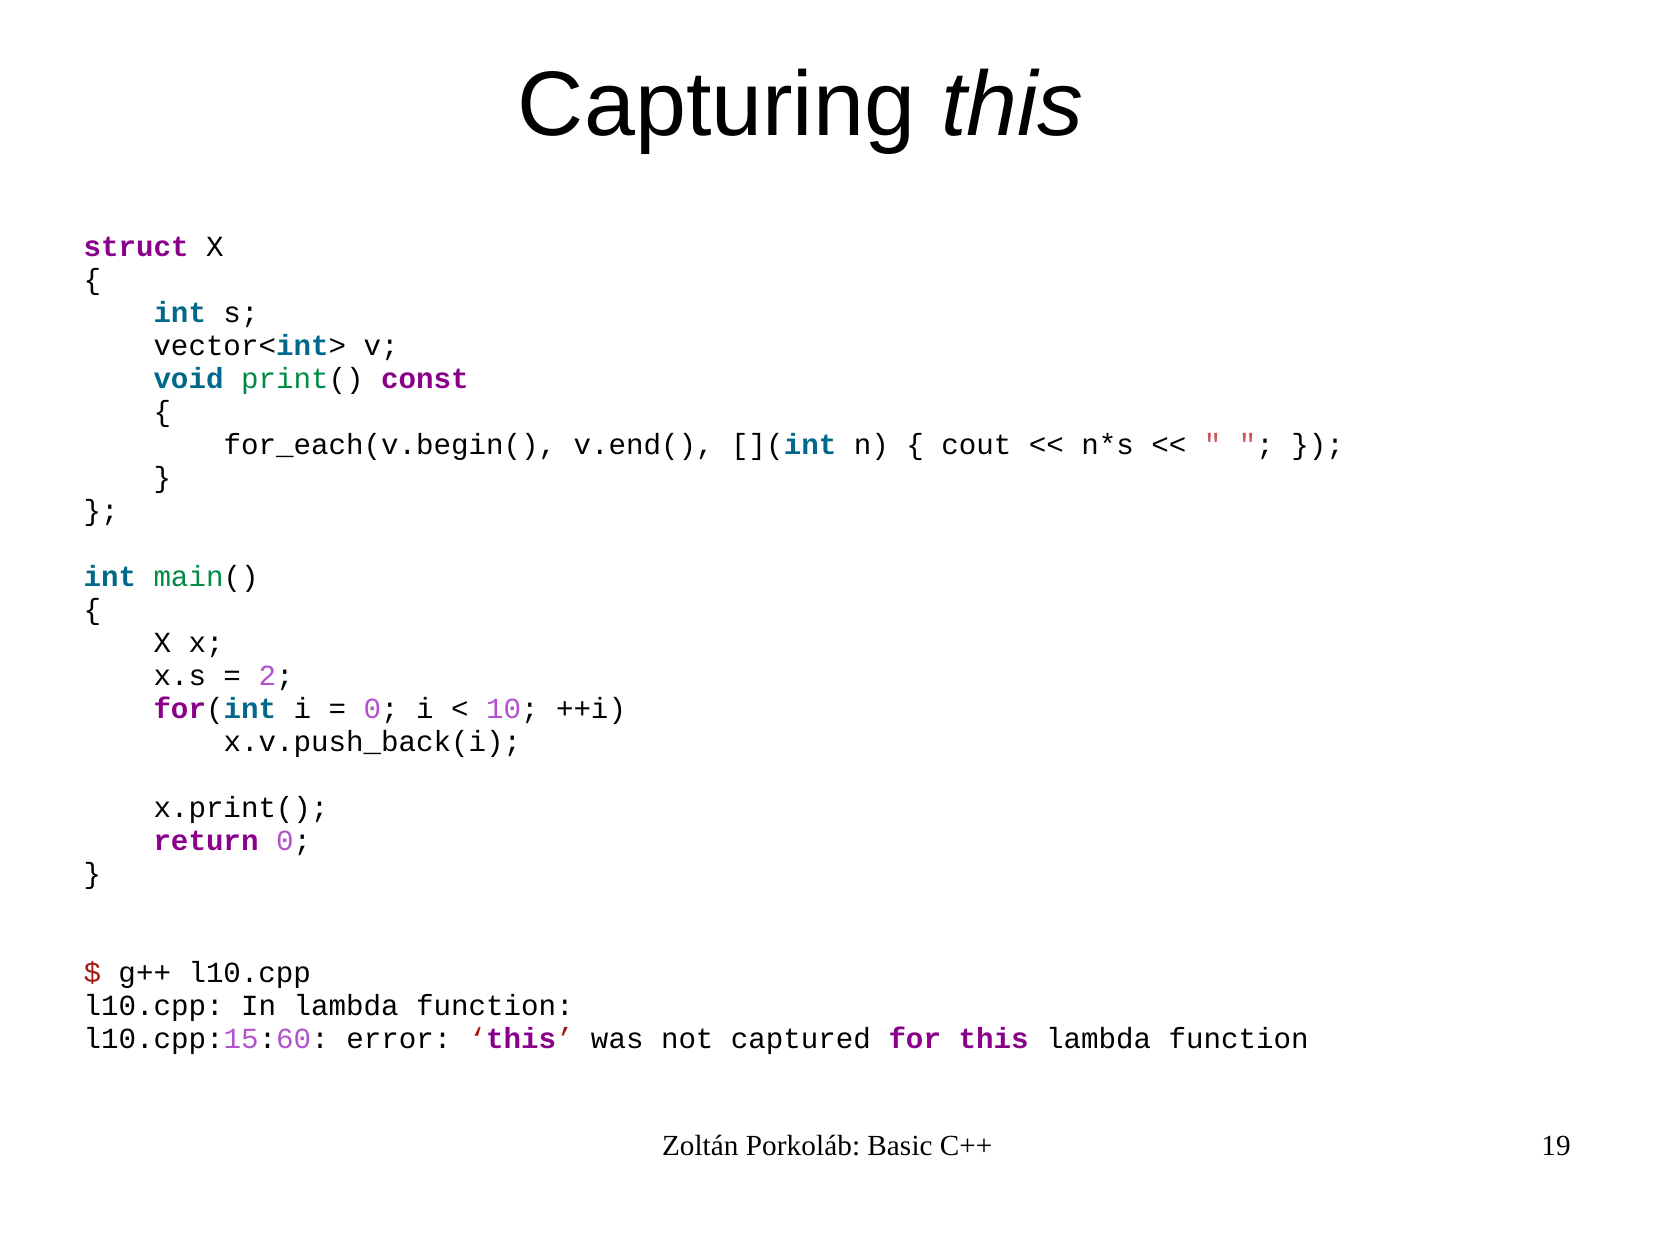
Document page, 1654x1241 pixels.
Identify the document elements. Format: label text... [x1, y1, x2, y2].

title Capturing this [56, 0, 1546, 208]
text_box struct X { int s; vector<int> v; void print() const { for_each(v.begin(), v.end(), [](int n) { cout << n*s << " "; }); } }; int main() { X x; x.s = 2; for(int i = 0; i < 10; ++i) x.v.push_back(i); x.print(); return 0; } $ g++ l10.cpp l10.cpp: In lambda function: l10.cpp:15:60: error: ‘this’ was not captured for this lambda function [68, 225, 1654, 1216]
